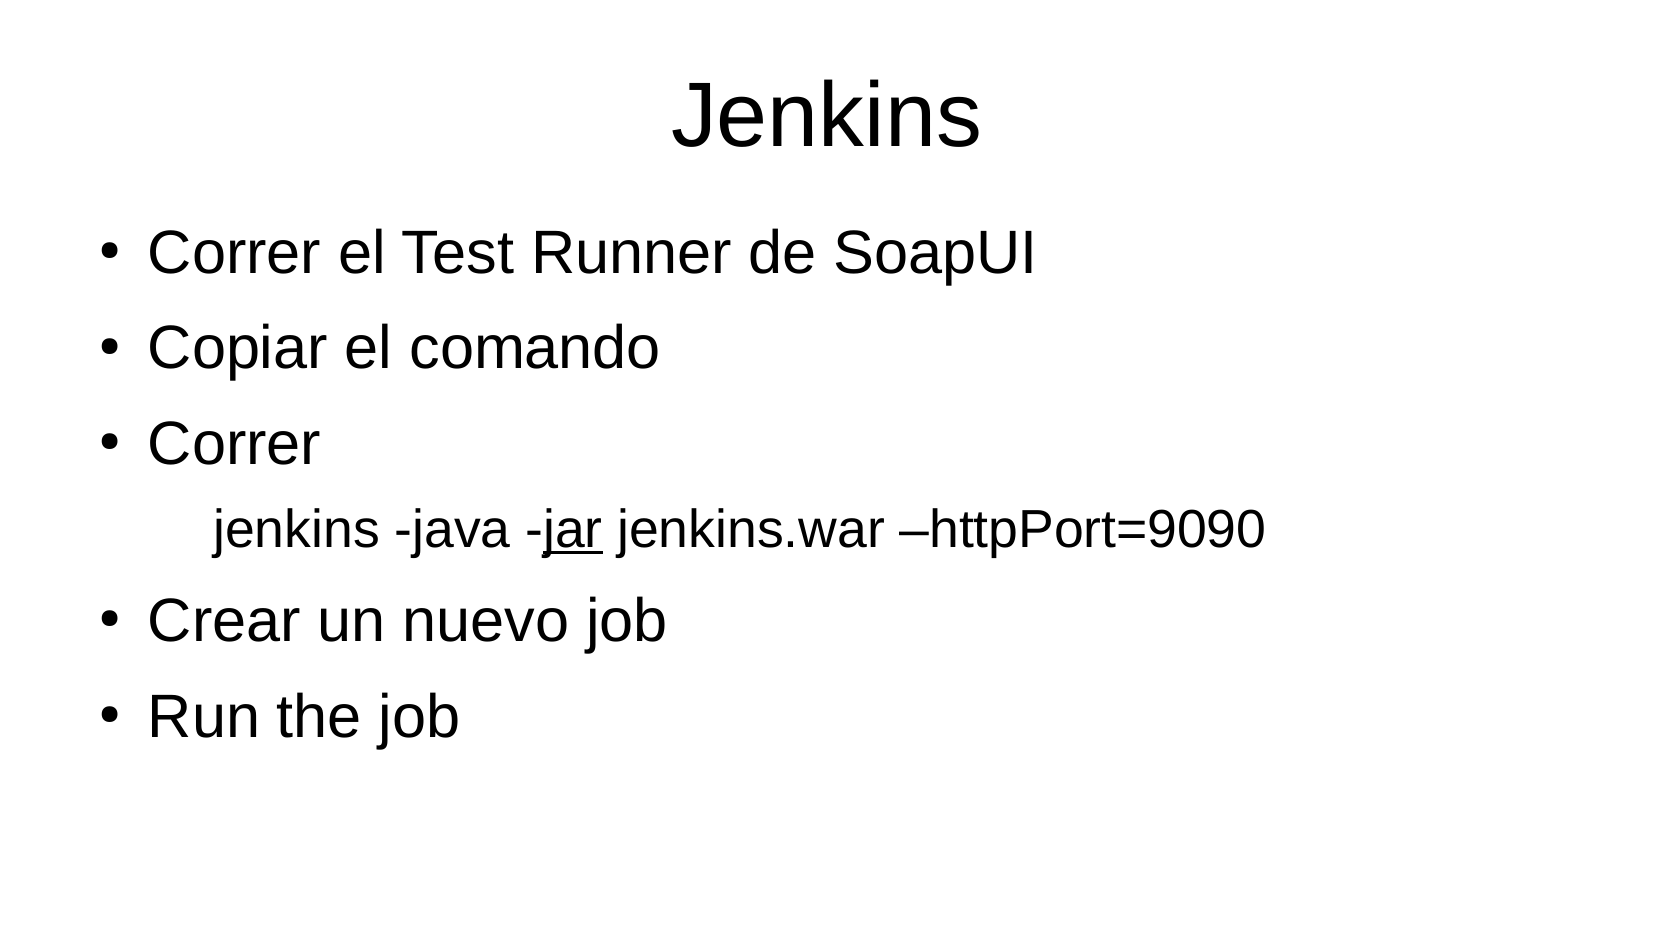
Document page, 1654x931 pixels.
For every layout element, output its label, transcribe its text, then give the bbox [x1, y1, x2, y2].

title Jenkins [82, 37, 1571, 193]
list Correr el Test Runner de SoapUI Copiar el comando Correr jenkins -java -jar jenkins.war –httpPort=9090 Crear un nuevo job Run the job [82, 217, 1571, 758]
